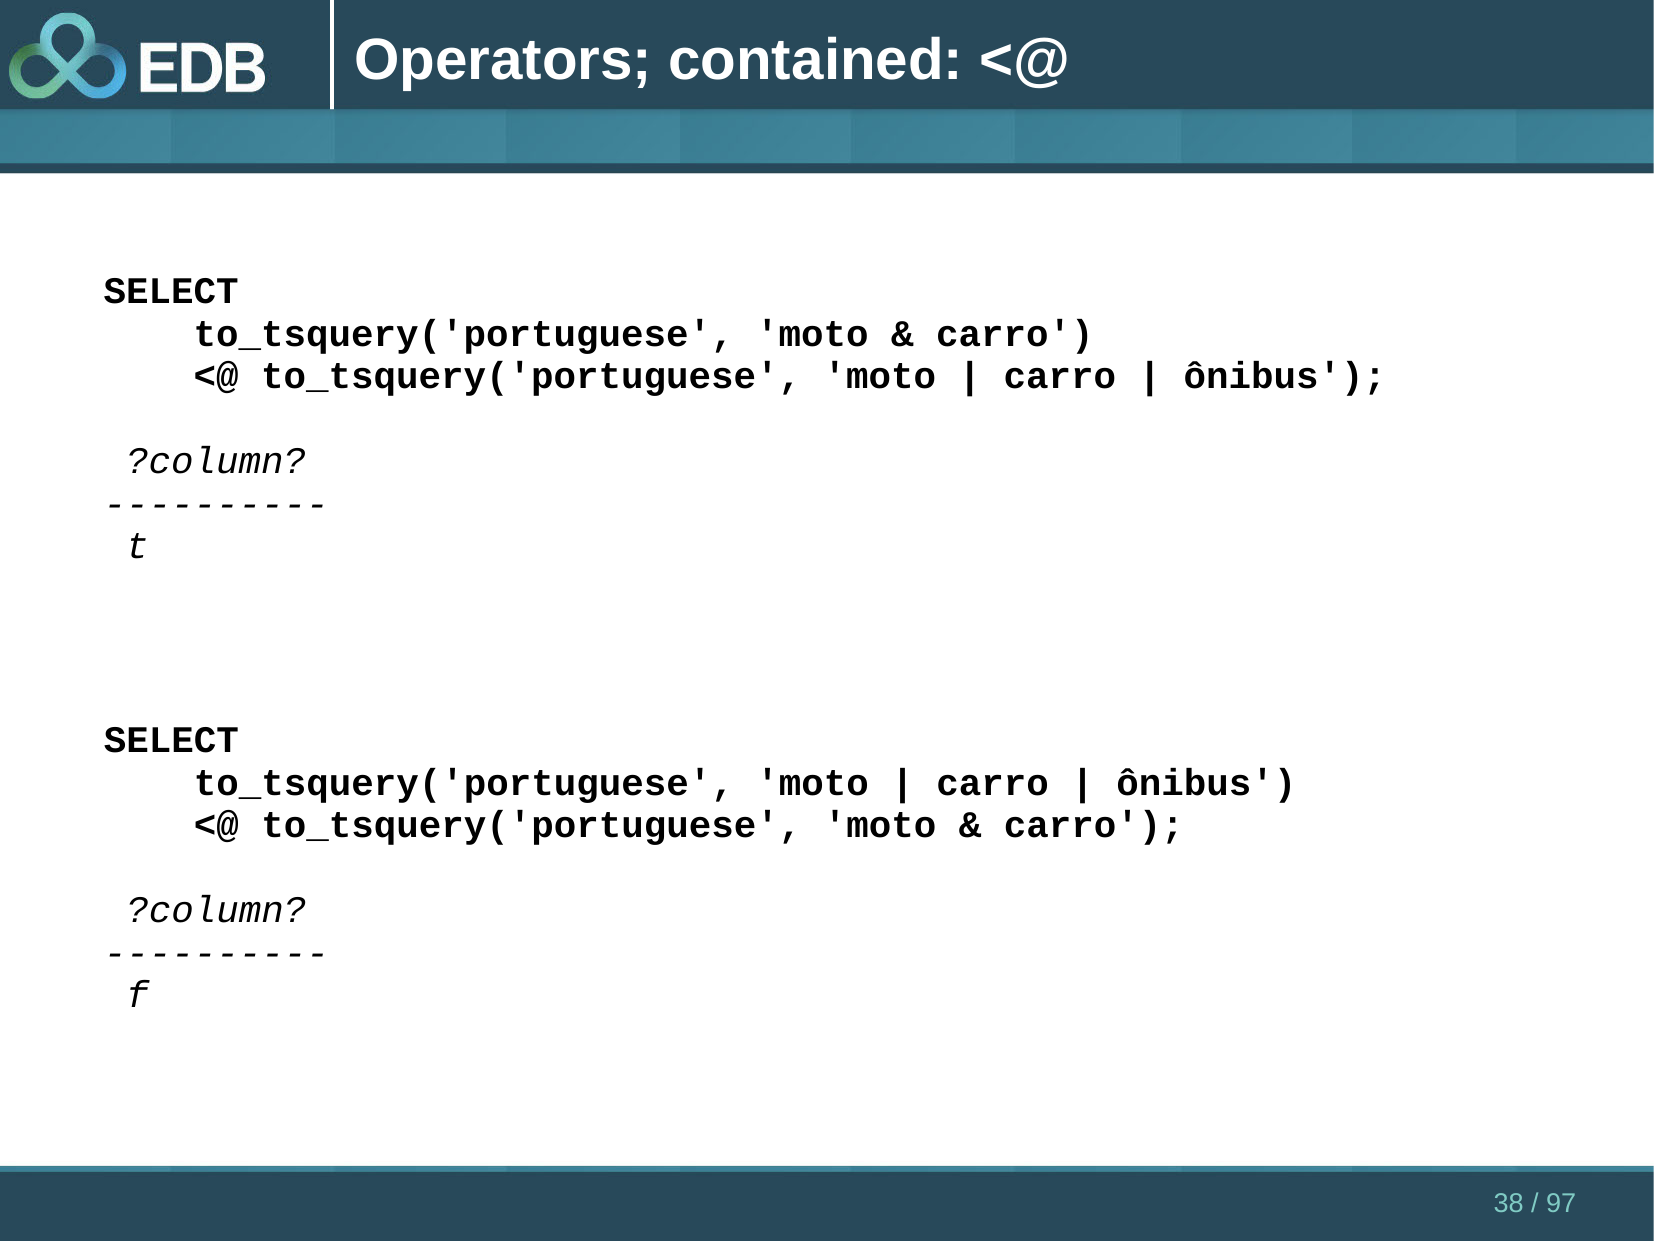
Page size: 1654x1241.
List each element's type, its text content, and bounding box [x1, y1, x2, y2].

text_box SELECT to_tsquery('portuguese', 'moto & carro') <@ to_tsquery('portuguese', 'moto | carro | ônibus'); ?column? ---------- t [88, 265, 1418, 578]
title Operators; contained: <@ [354, 0, 1625, 125]
picture [0, 0, 1654, 1241]
text_box SELECT to_tsquery('portuguese', 'moto | carro | ônibus') <@ to_tsquery('portuguese', 'moto & carro'); ?column? ---------- f [88, 713, 1329, 1027]
